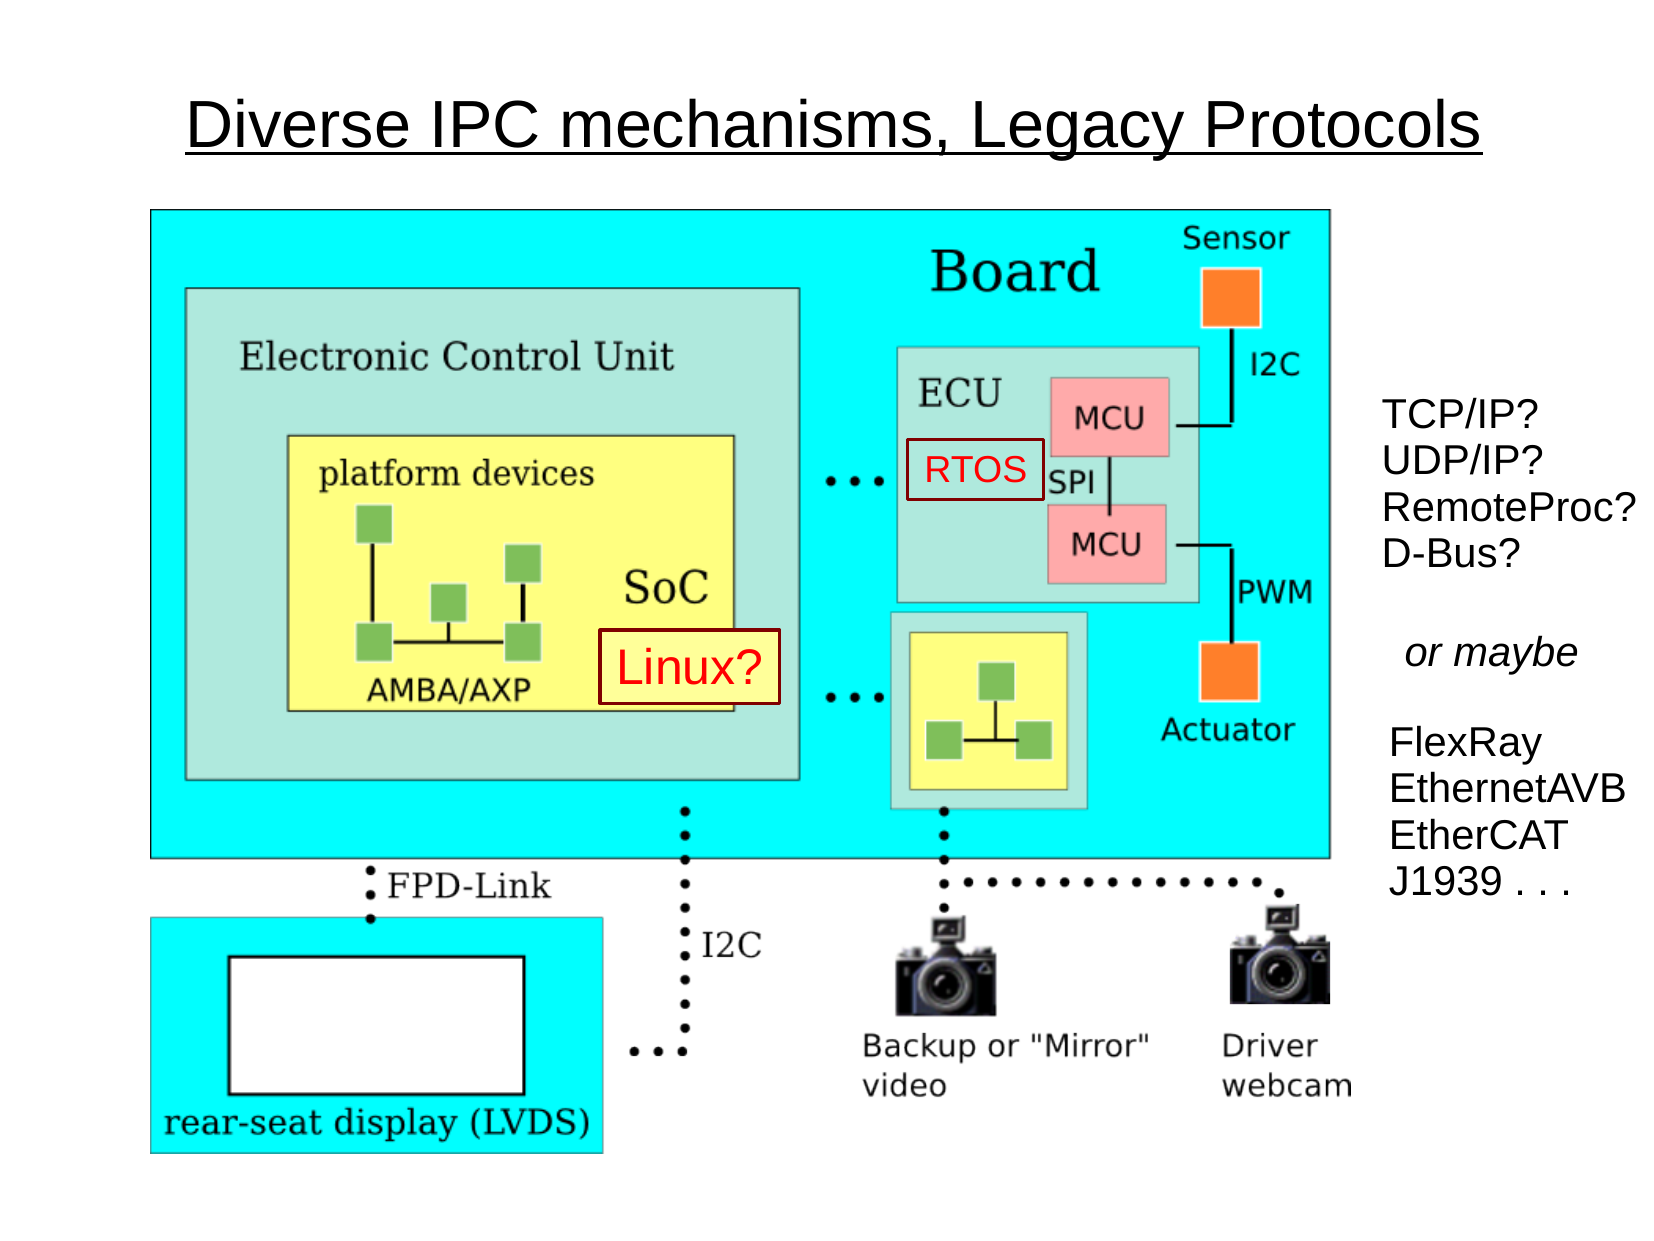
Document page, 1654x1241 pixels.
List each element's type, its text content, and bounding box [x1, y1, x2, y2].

text_box Linux? [600, 630, 780, 704]
text_box RTOS [907, 439, 1044, 500]
picture [150, 229, 1351, 1154]
text_box TCP/IP? UDP/IP? RemoteProc? D-Bus? [1366, 383, 1654, 637]
title Diverse IPC mechanisms, Legacy Protocols [90, 21, 1579, 229]
text_box FlexRay EthernetAVB EtherCAT J1939 . . . [1374, 711, 1654, 912]
text_box or maybe [1389, 621, 1594, 683]
